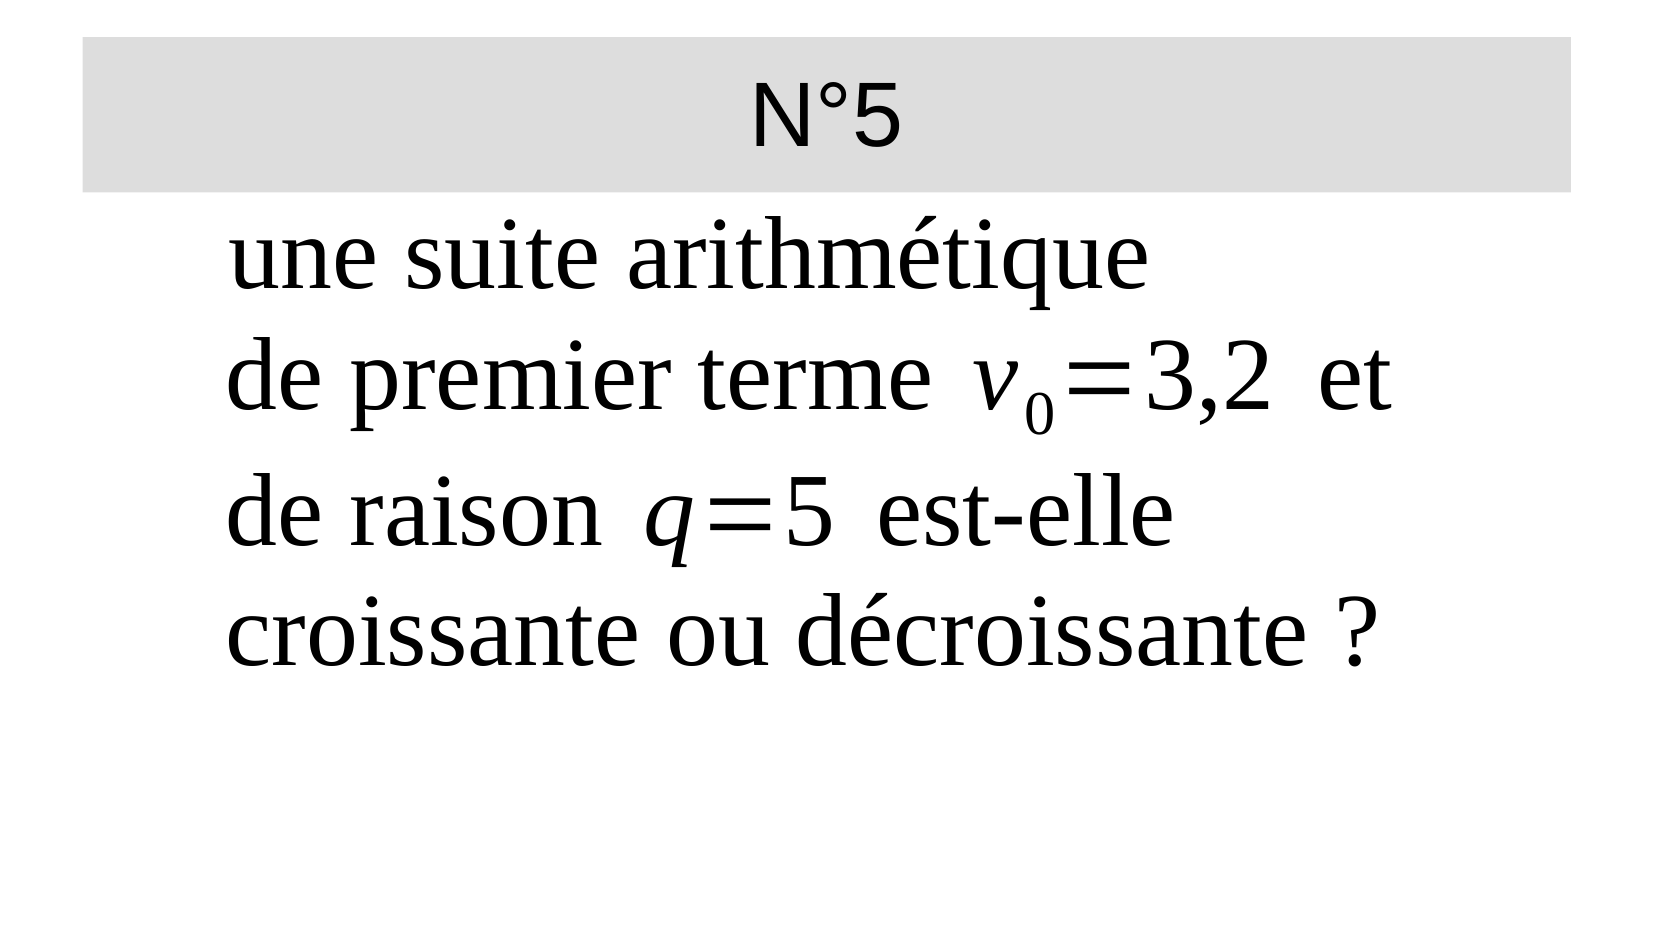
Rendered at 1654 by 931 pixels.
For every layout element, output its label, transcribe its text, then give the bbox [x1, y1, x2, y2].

title N°5 [82, 37, 1571, 193]
chart [218, 196, 1403, 688]
